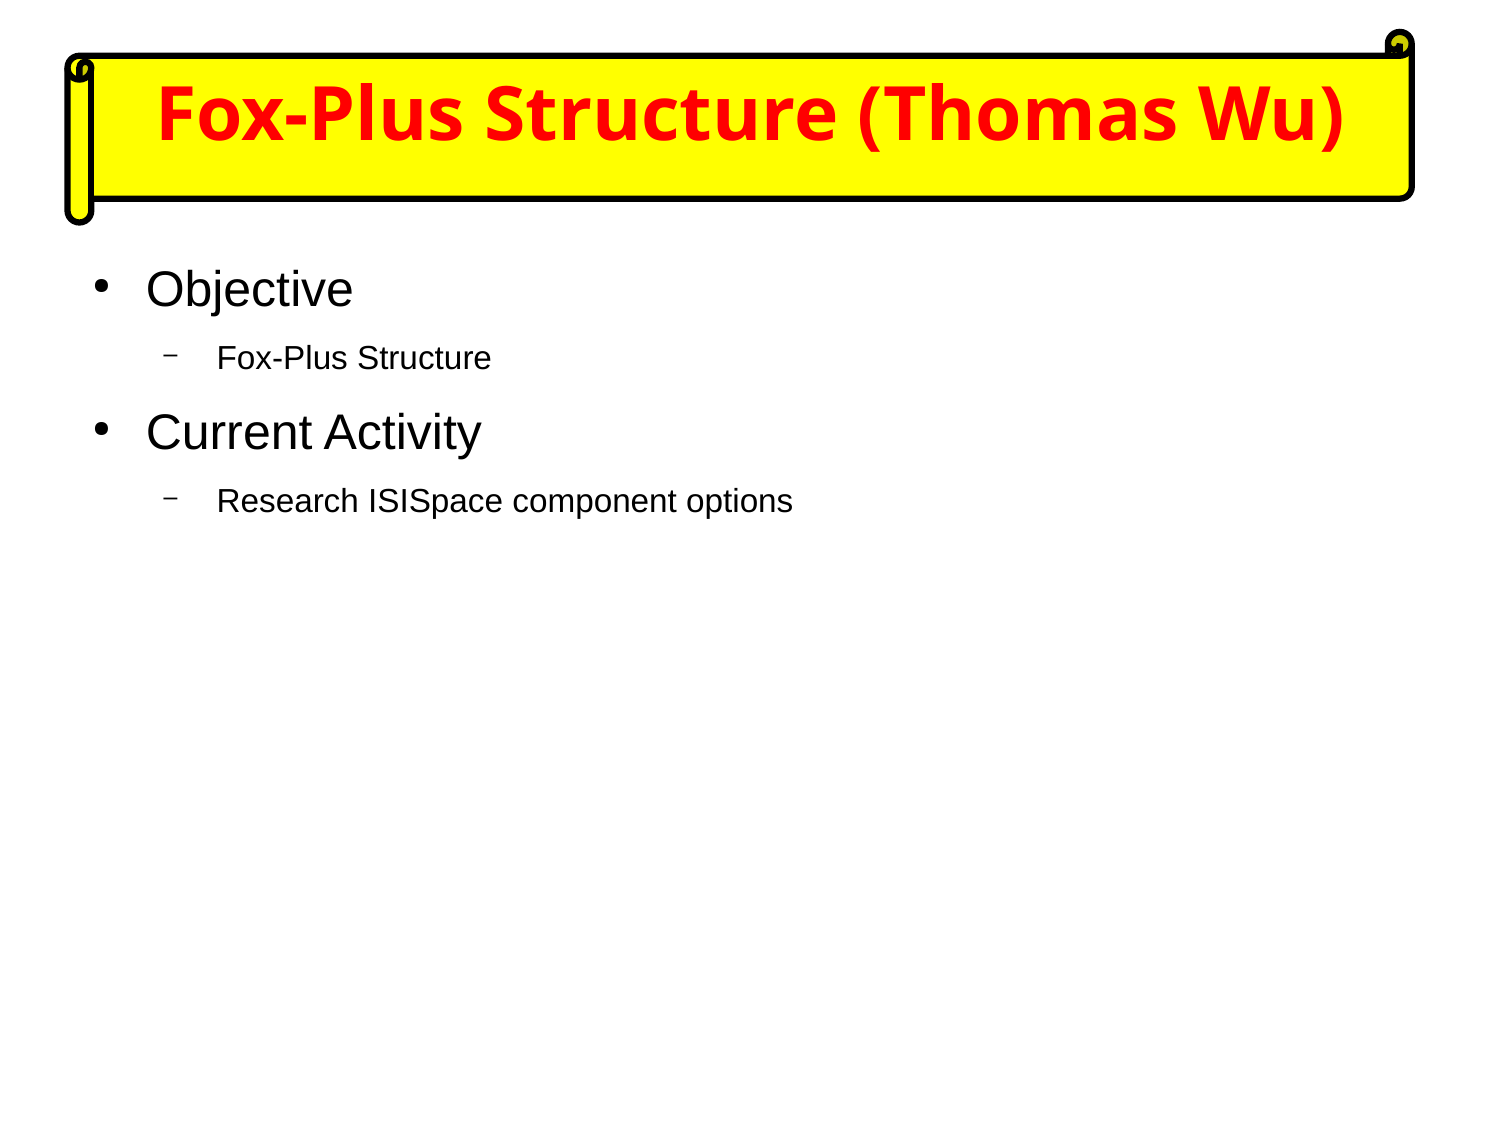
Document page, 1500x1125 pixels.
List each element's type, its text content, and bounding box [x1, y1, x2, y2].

list Objective Fox-Plus Structure Current Activity Research ISISpace component options [75, 263, 1425, 916]
text_box [72, 31, 1412, 58]
text_box Fox-Plus Structure (Thomas Wu) [0, 58, 1500, 164]
text_box [67, 164, 1412, 223]
